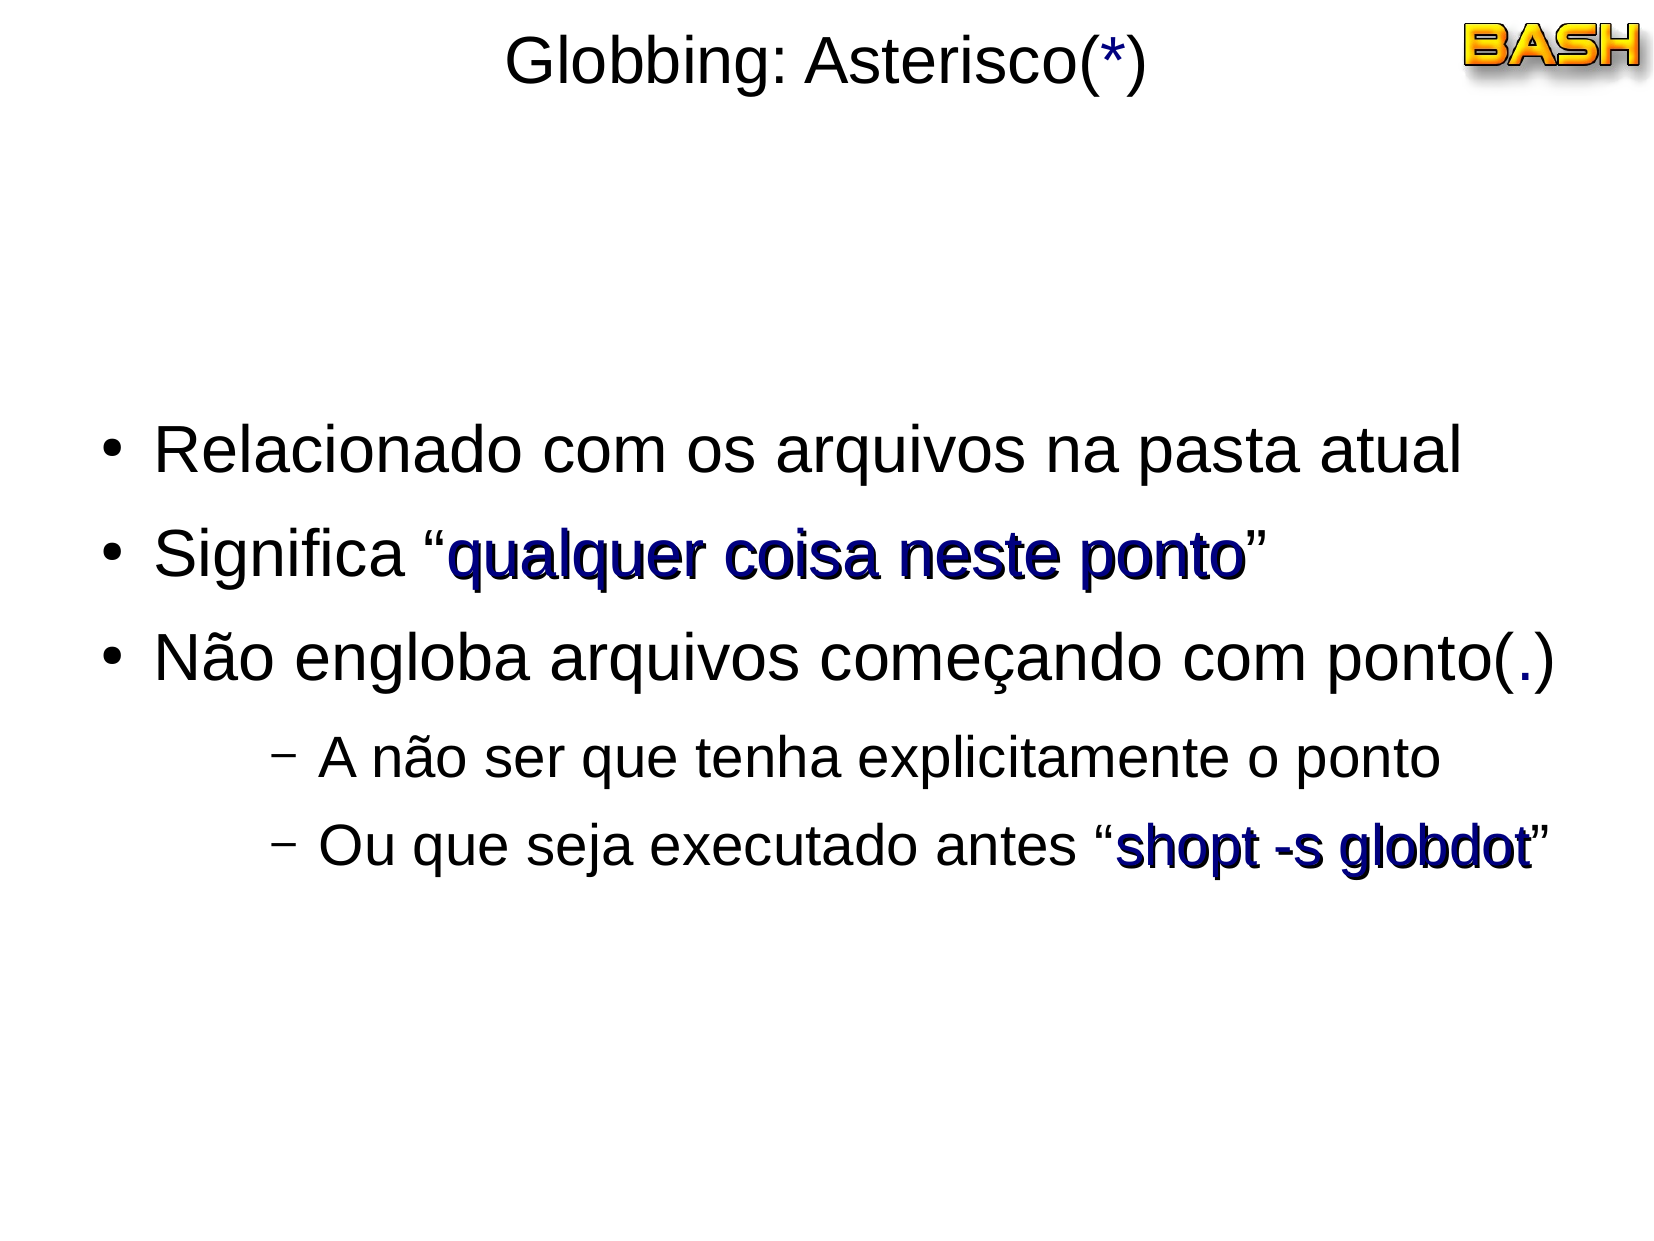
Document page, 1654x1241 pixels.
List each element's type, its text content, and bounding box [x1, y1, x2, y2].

picture [1450, 0, 1654, 96]
list Relacionado com os arquivos na pasta atual Significa “qualquer coisa neste ponto” Não engloba arquivos começando com ponto(.) A não ser que tenha explicitamente o ponto Ou que seja executado antes “shopt -s globdot” [82, 411, 1571, 879]
title Globbing: Asterisco(*) [82, 22, 1571, 98]
